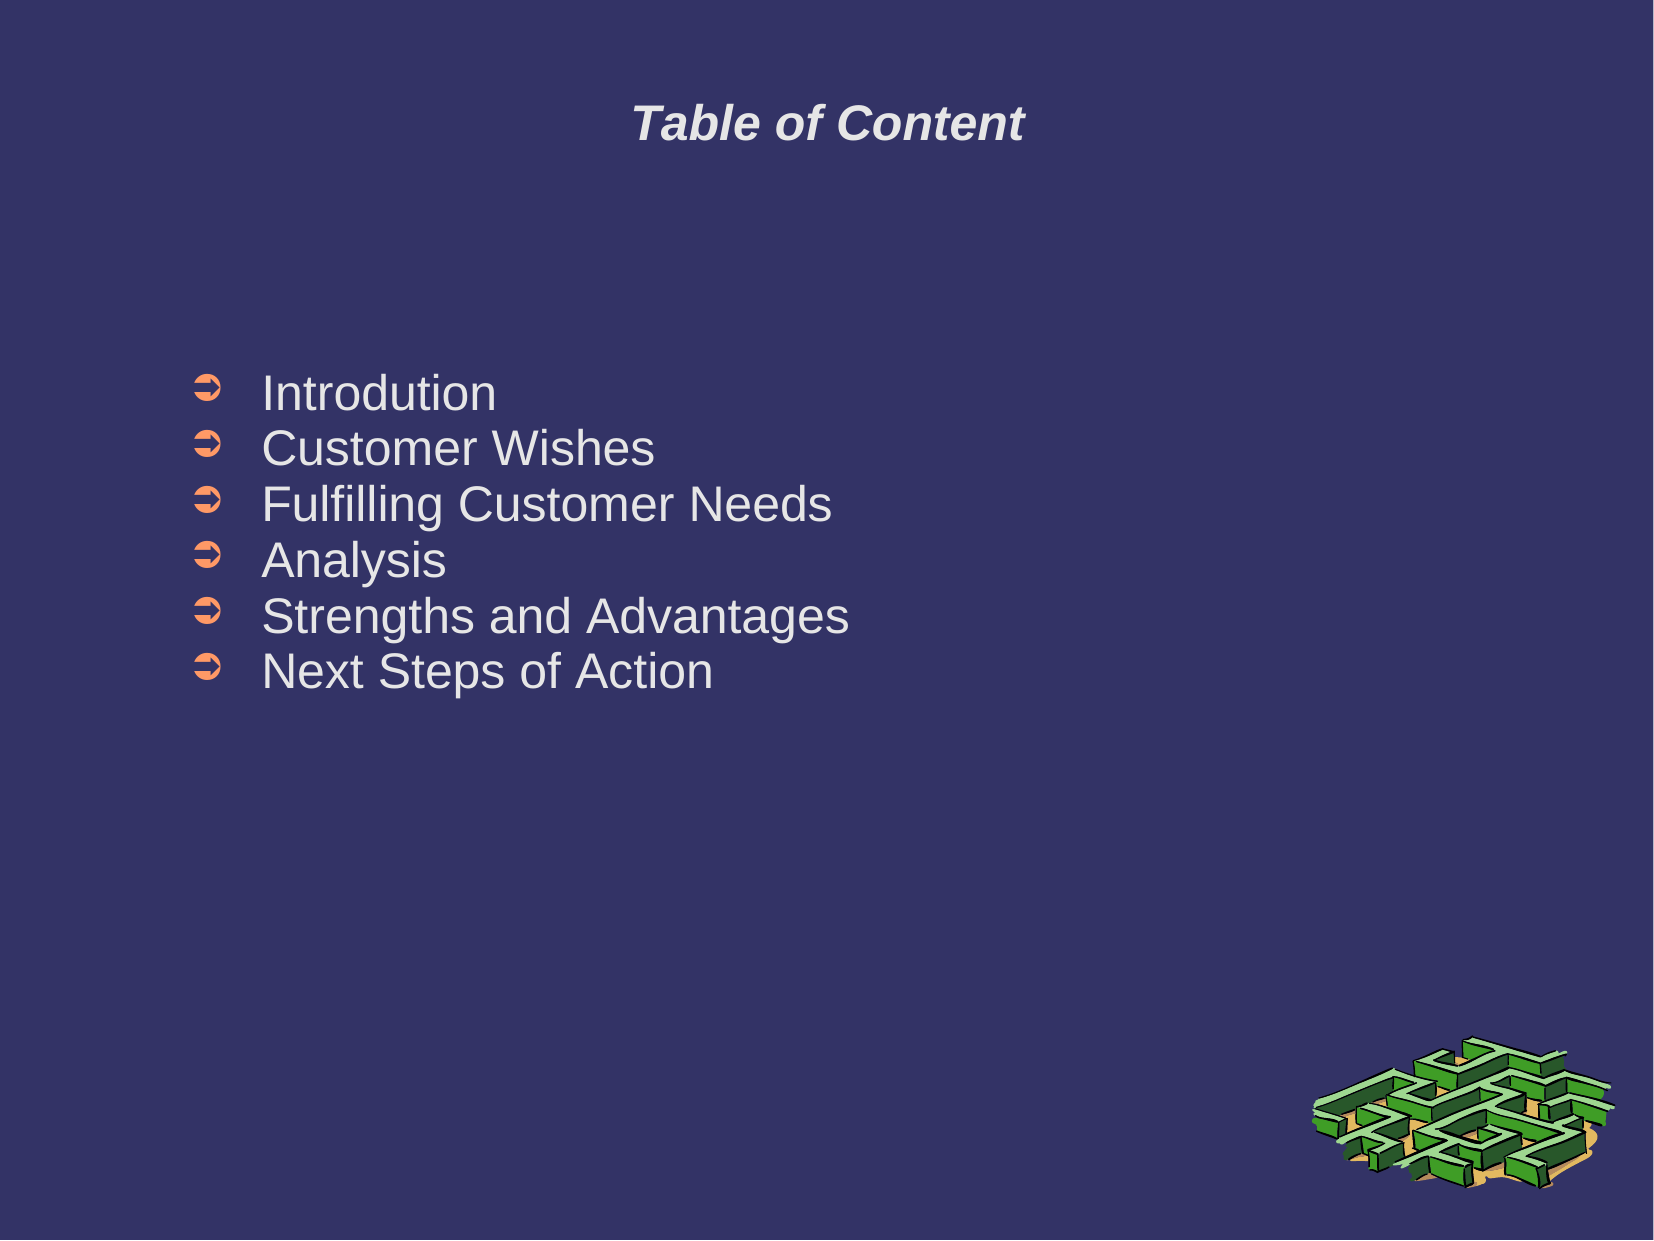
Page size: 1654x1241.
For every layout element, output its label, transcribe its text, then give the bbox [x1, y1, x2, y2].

list Introdution Customer Wishes Fulfilling Customer Needs Analysis Strengths and Advantages Next Steps of Action [178, 364, 1570, 1147]
title Table of Content [121, 19, 1534, 227]
